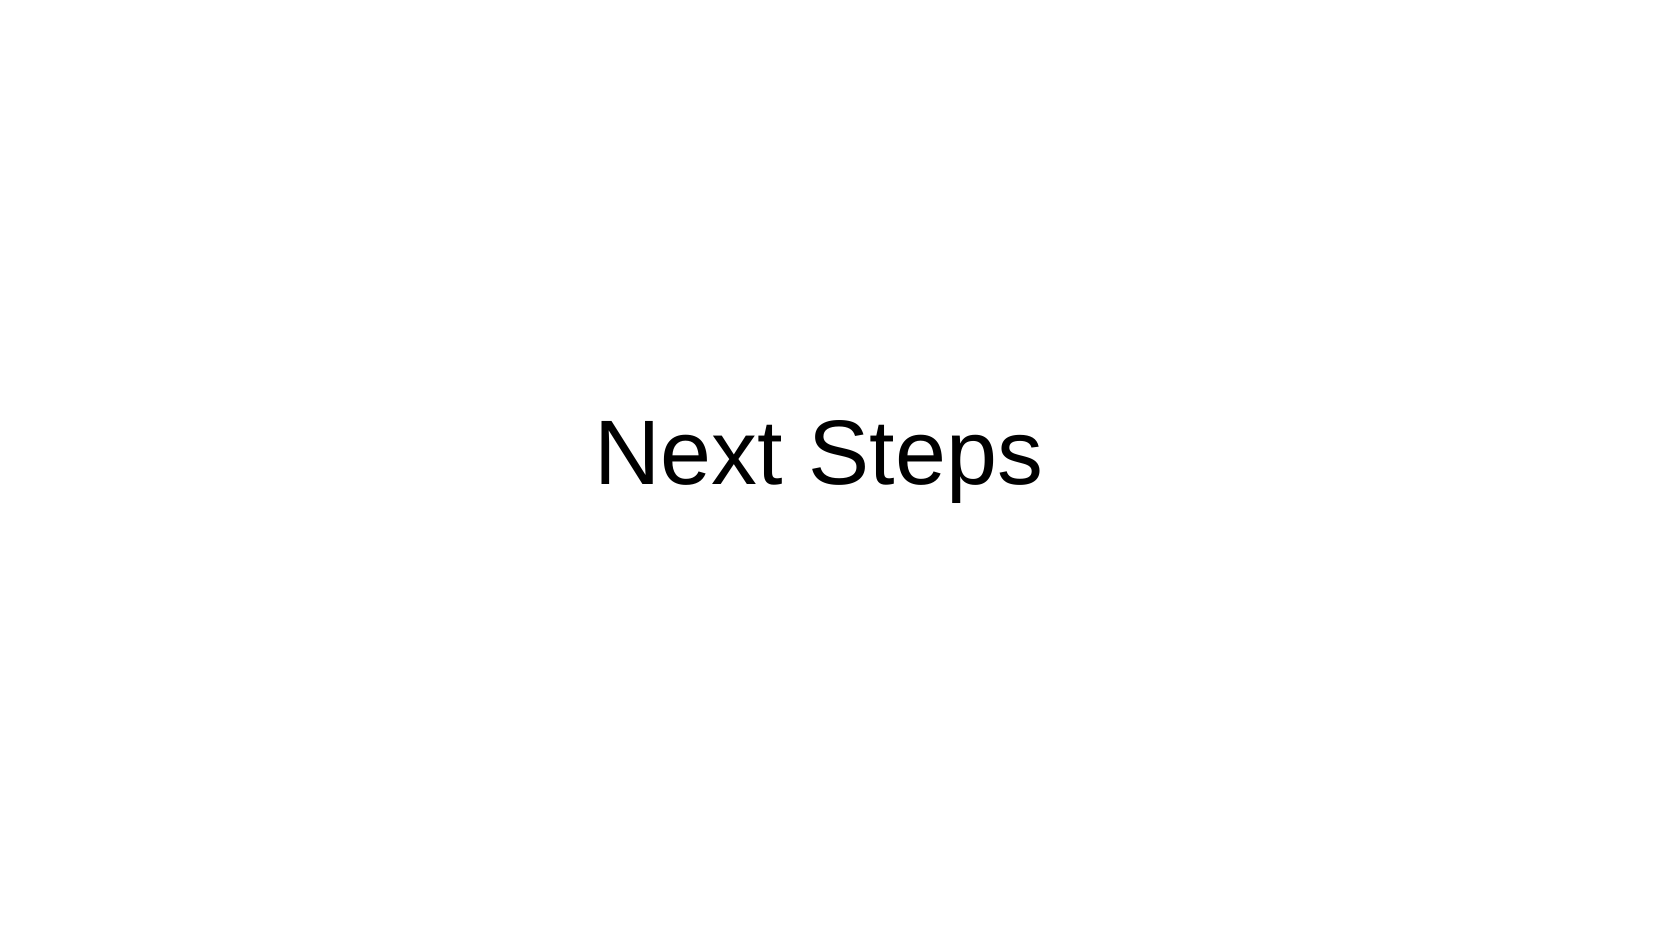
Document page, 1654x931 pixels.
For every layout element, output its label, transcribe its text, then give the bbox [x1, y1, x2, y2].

title Next Steps [75, 375, 1564, 531]
